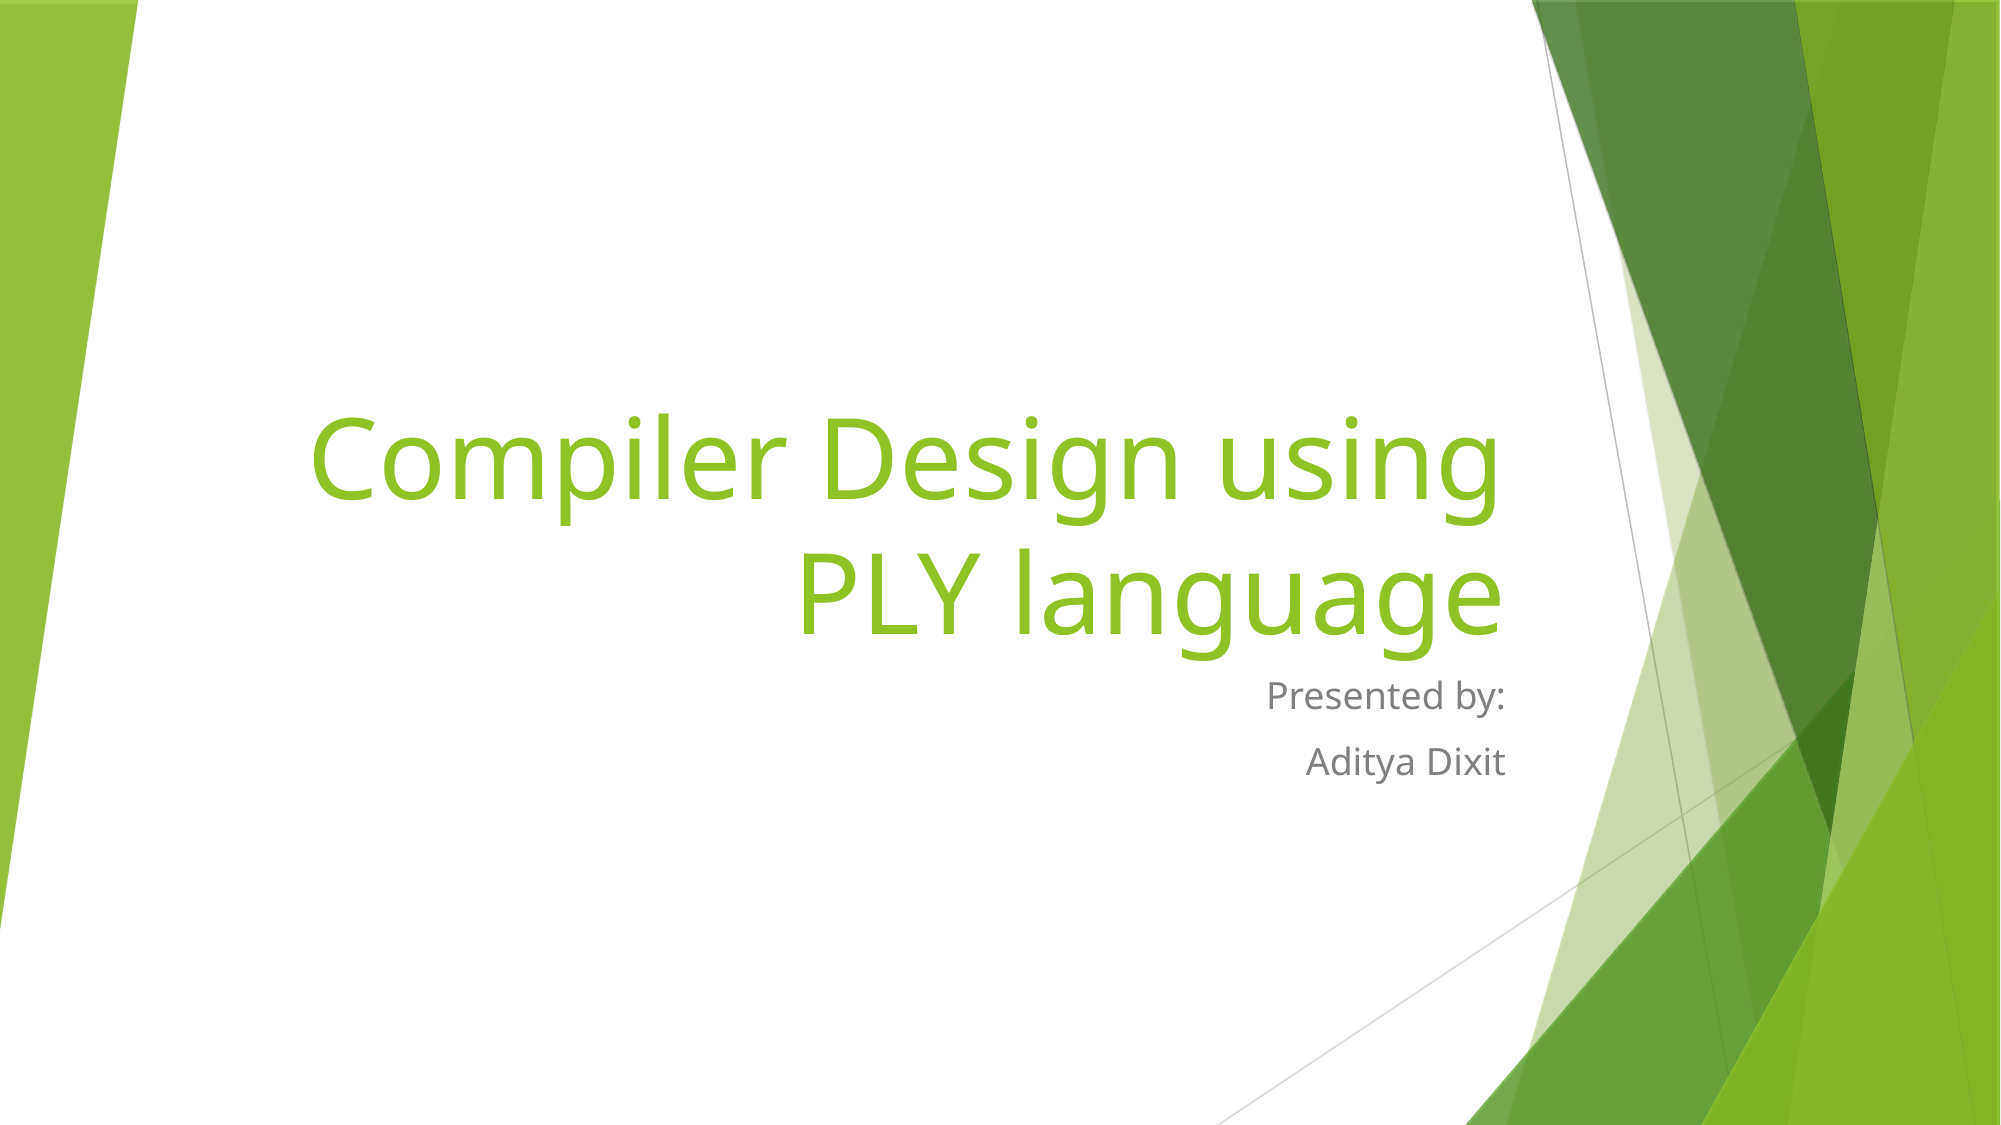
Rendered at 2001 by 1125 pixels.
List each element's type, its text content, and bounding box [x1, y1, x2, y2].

subtitle Presented by: Aditya Dixit [247, 664, 1522, 845]
title Compiler Design using PLY language [247, 394, 1522, 664]
